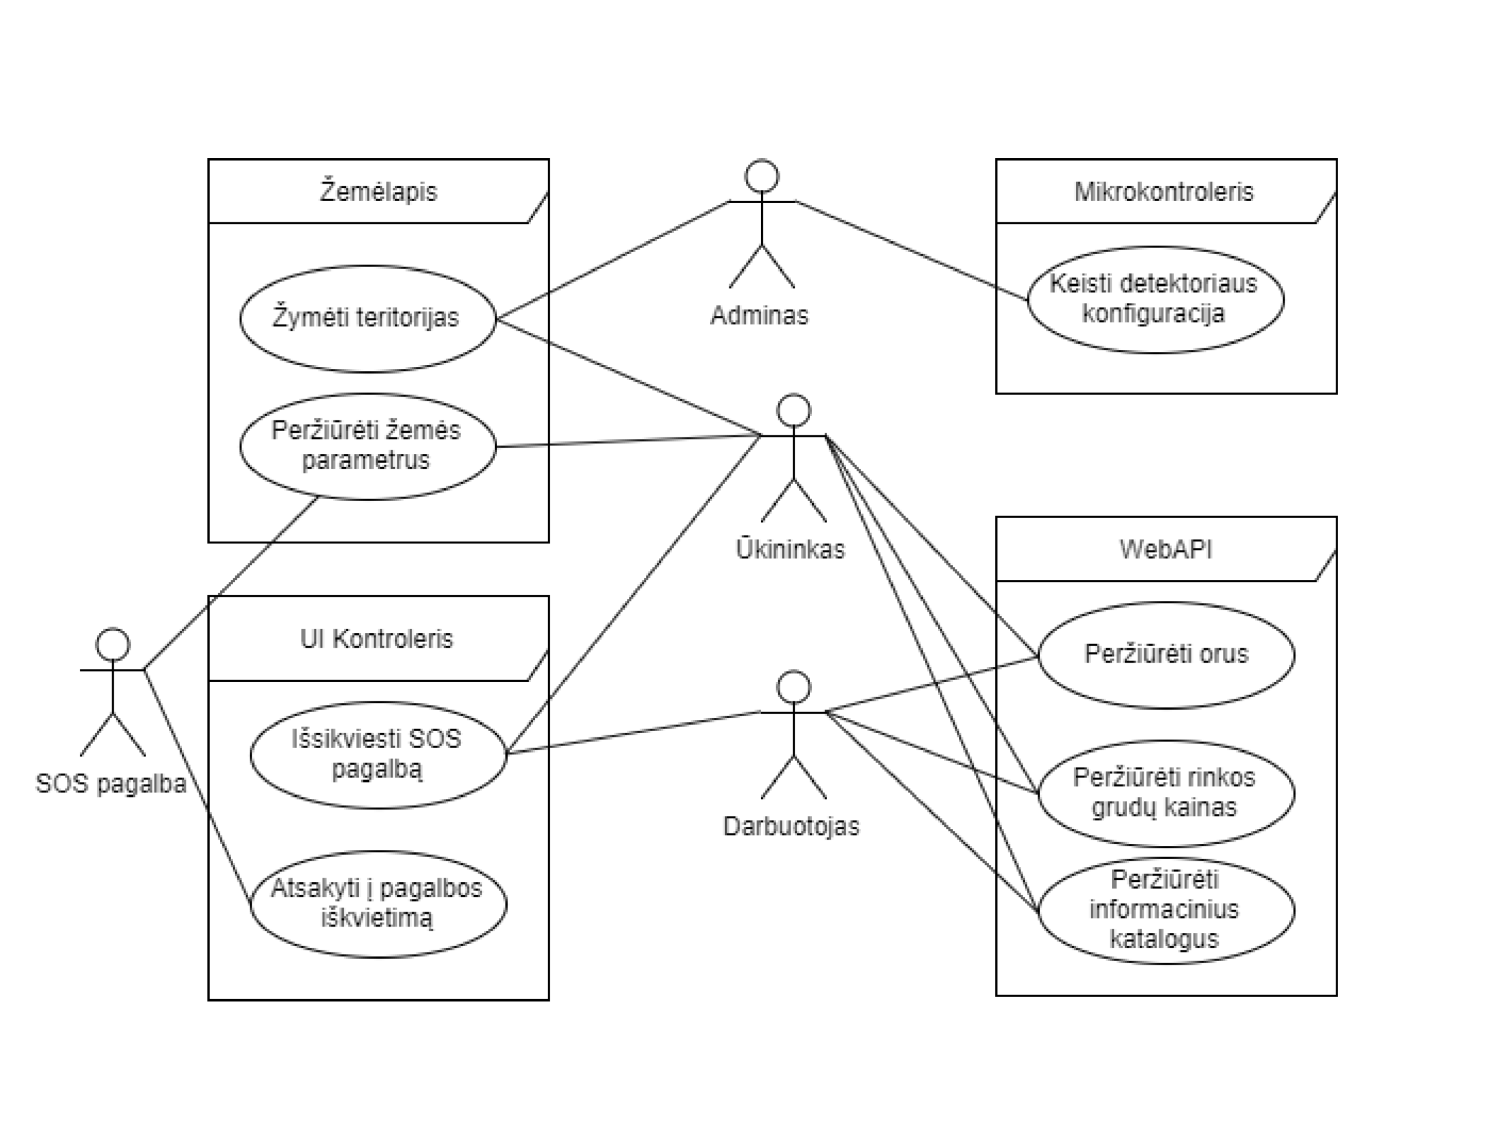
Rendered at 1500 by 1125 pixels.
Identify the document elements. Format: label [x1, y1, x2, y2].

title [75, 45, 1425, 233]
picture [1, 125, 1412, 1029]
